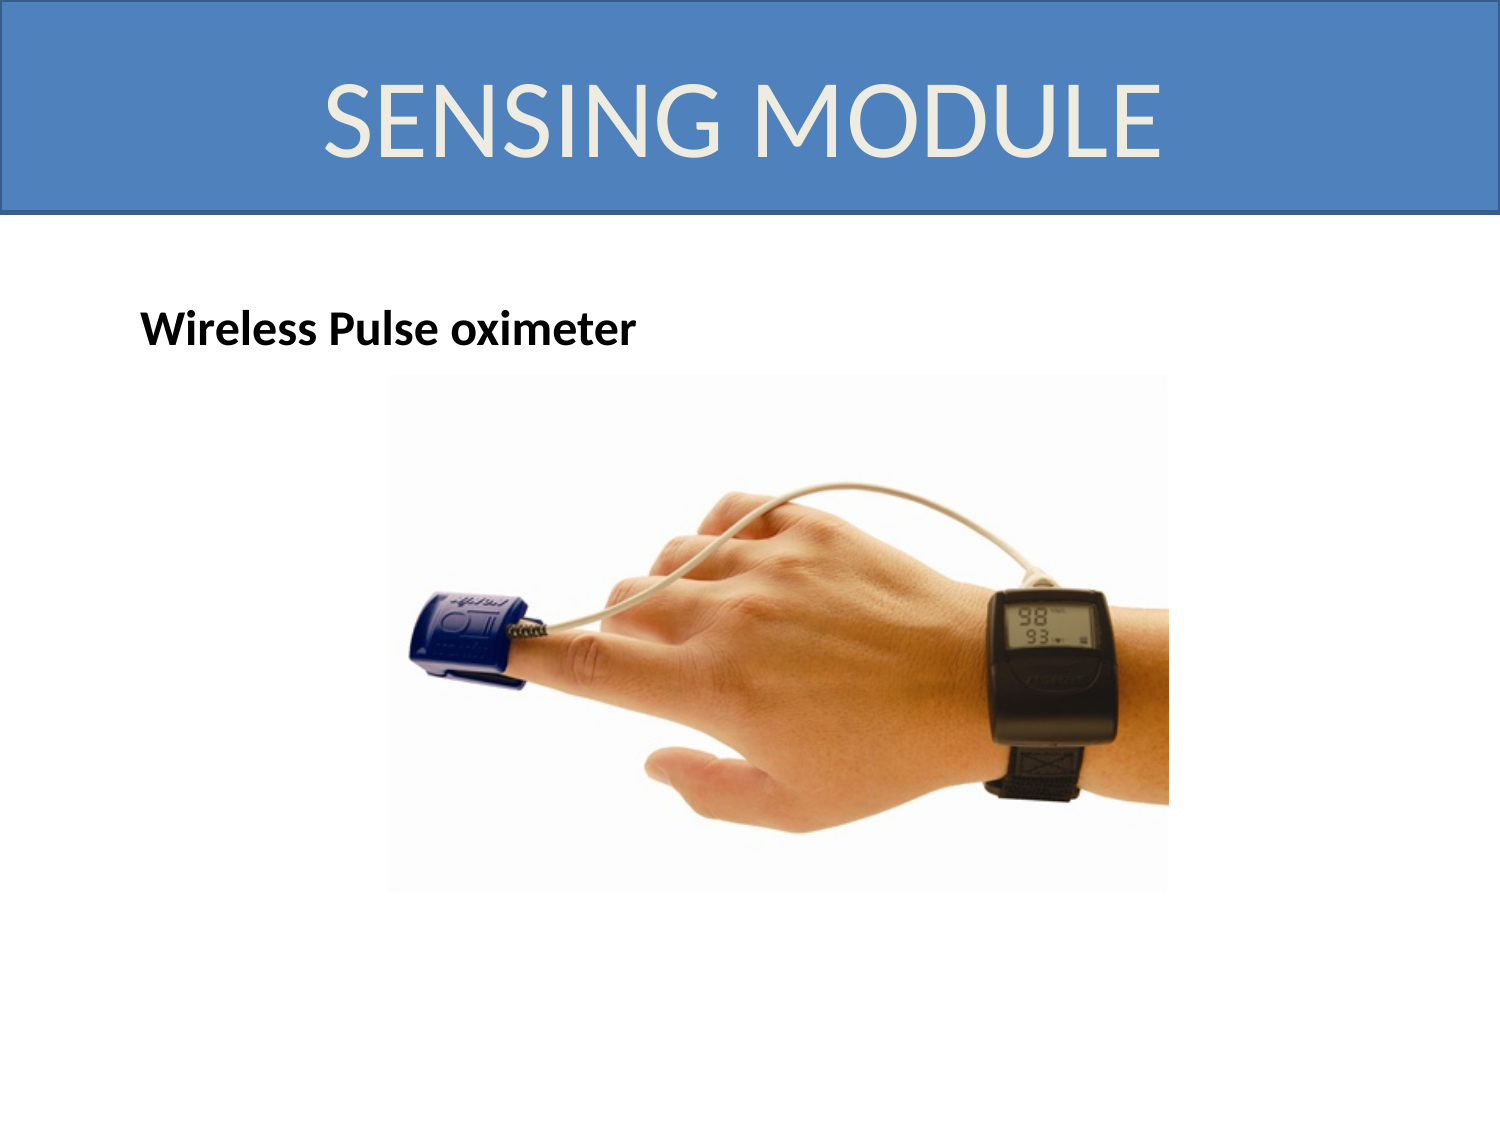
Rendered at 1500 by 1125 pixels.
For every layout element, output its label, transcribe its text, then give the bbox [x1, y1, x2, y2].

text_box [0, 0, 1500, 213]
text_box Wireless Pulse oximeter [125, 287, 938, 409]
text_box SENSING MODULE [99, 37, 1388, 189]
picture [387, 375, 1169, 894]
